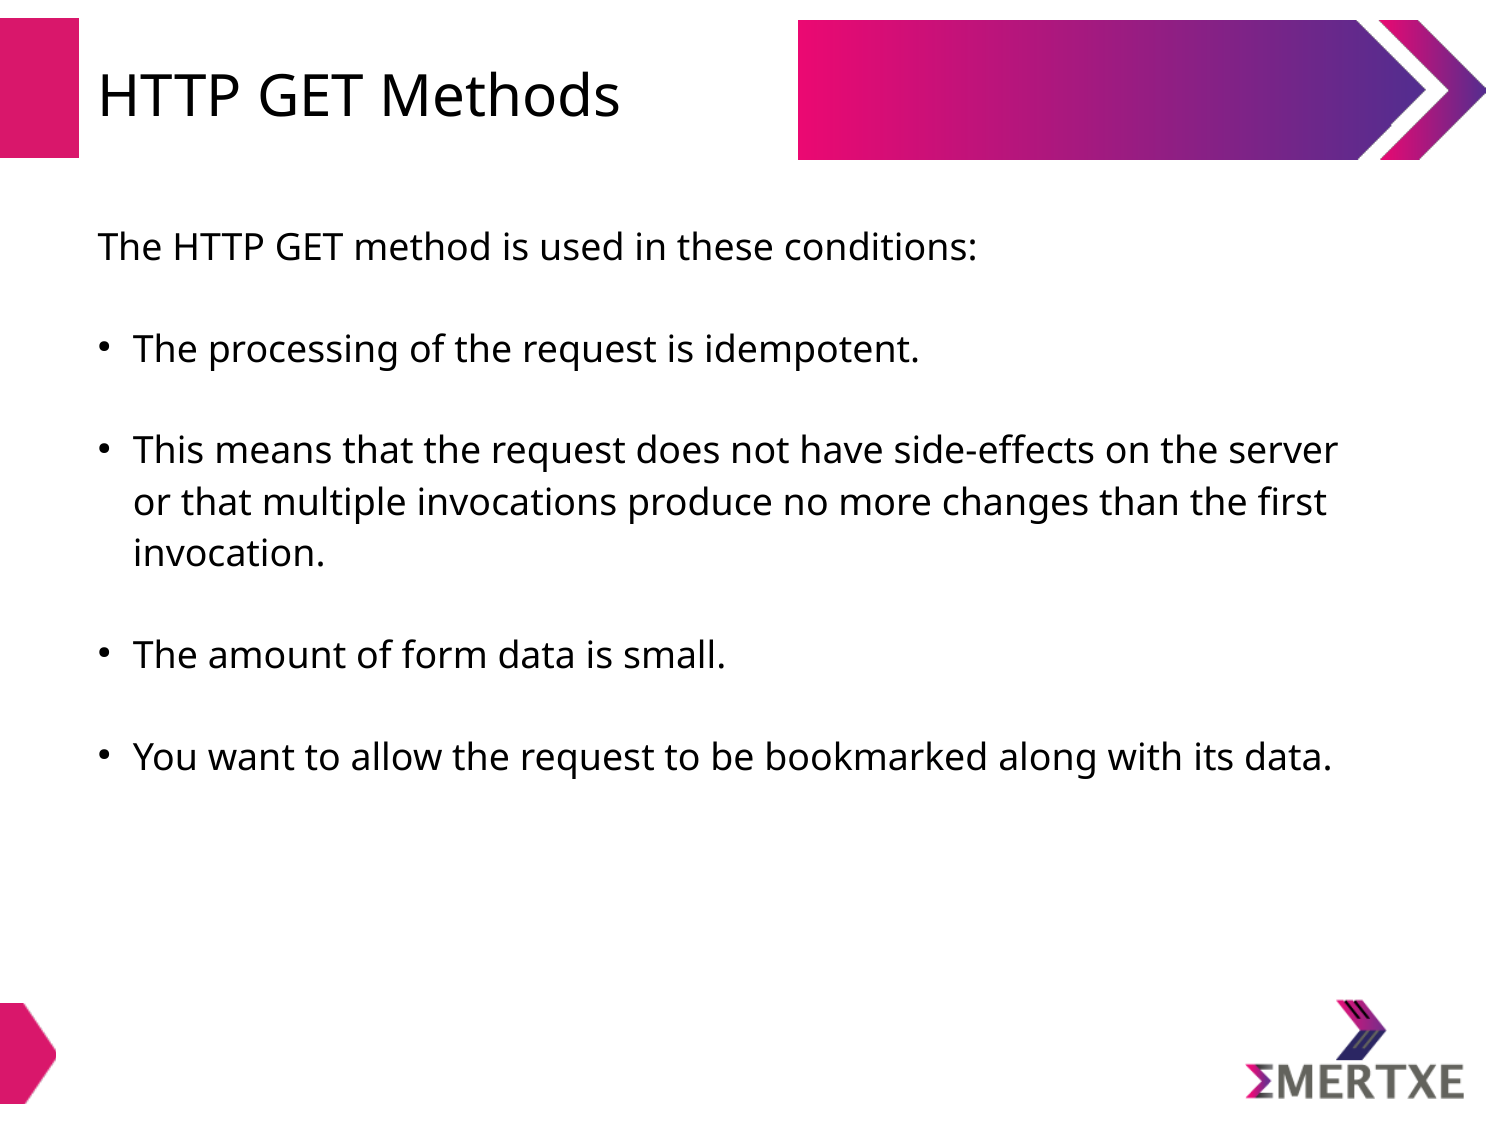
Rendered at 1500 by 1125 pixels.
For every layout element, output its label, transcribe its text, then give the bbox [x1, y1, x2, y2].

picture [1245, 996, 1465, 1099]
text_box The HTTP GET method is used in these conditions: The processing of the request is idempotent. This means that the request does not have side-effects on the server or that multiple invocations produce no more changes than the first invocation. The amount of form data is small. You want to allow the request to be bookmarked along with its data. [82, 212, 1394, 756]
picture [798, 20, 1486, 160]
text_box HTTP GET Methods [82, 47, 756, 131]
